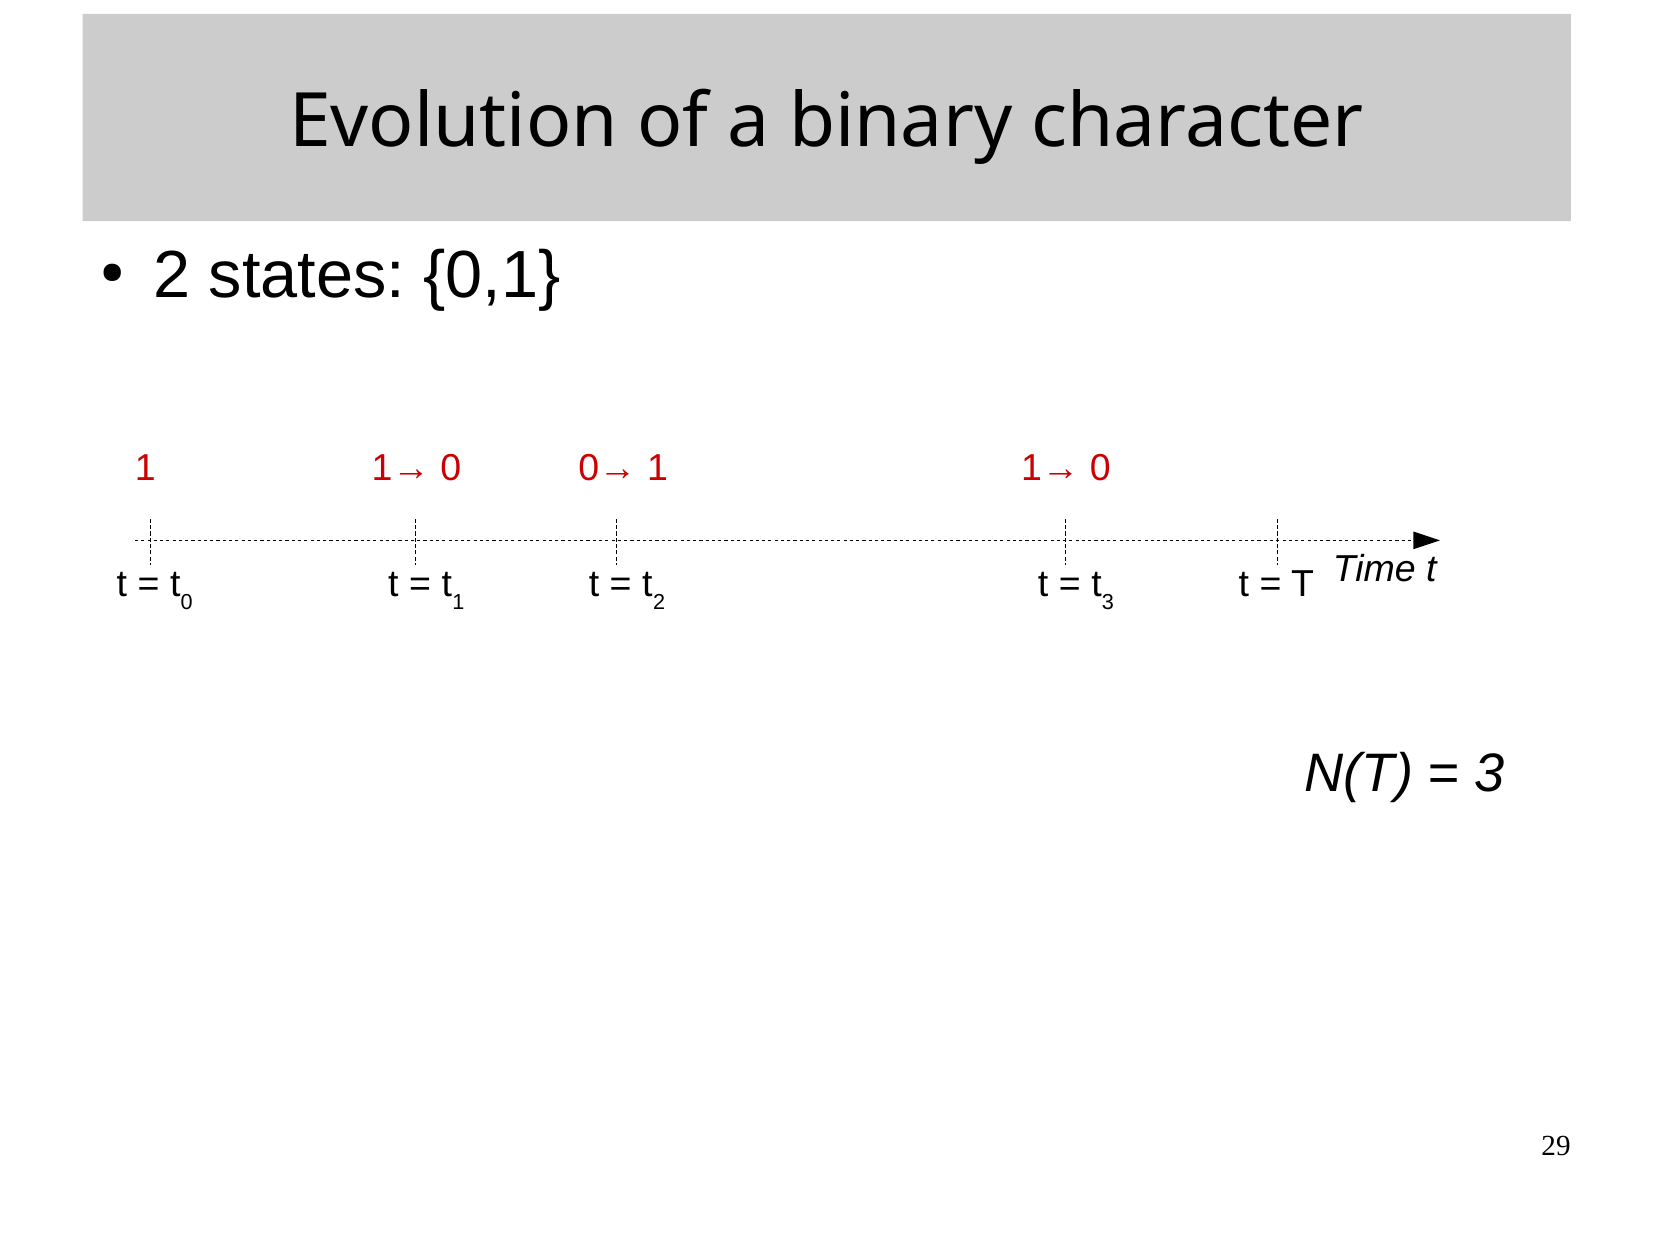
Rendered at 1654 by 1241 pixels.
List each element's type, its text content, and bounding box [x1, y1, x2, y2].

text_box Time t [1318, 540, 1514, 598]
text_box 1 [120, 438, 196, 496]
text_box t = t0 [101, 555, 211, 622]
text_box 1→ 0 [1006, 438, 1127, 496]
text_box t = t2 [574, 555, 683, 622]
text_box t = T [1223, 555, 1333, 613]
text_box 0→ 1 [563, 438, 684, 496]
list 2 states: {0,1} [82, 237, 1571, 421]
text_box t = t1 [373, 555, 482, 622]
text_box 1→ 0 [356, 438, 477, 496]
text_box N(T) = 3 [1290, 735, 1576, 824]
title Evolution of a binary character [82, 13, 1571, 222]
text_box t = t3 [1023, 555, 1132, 622]
